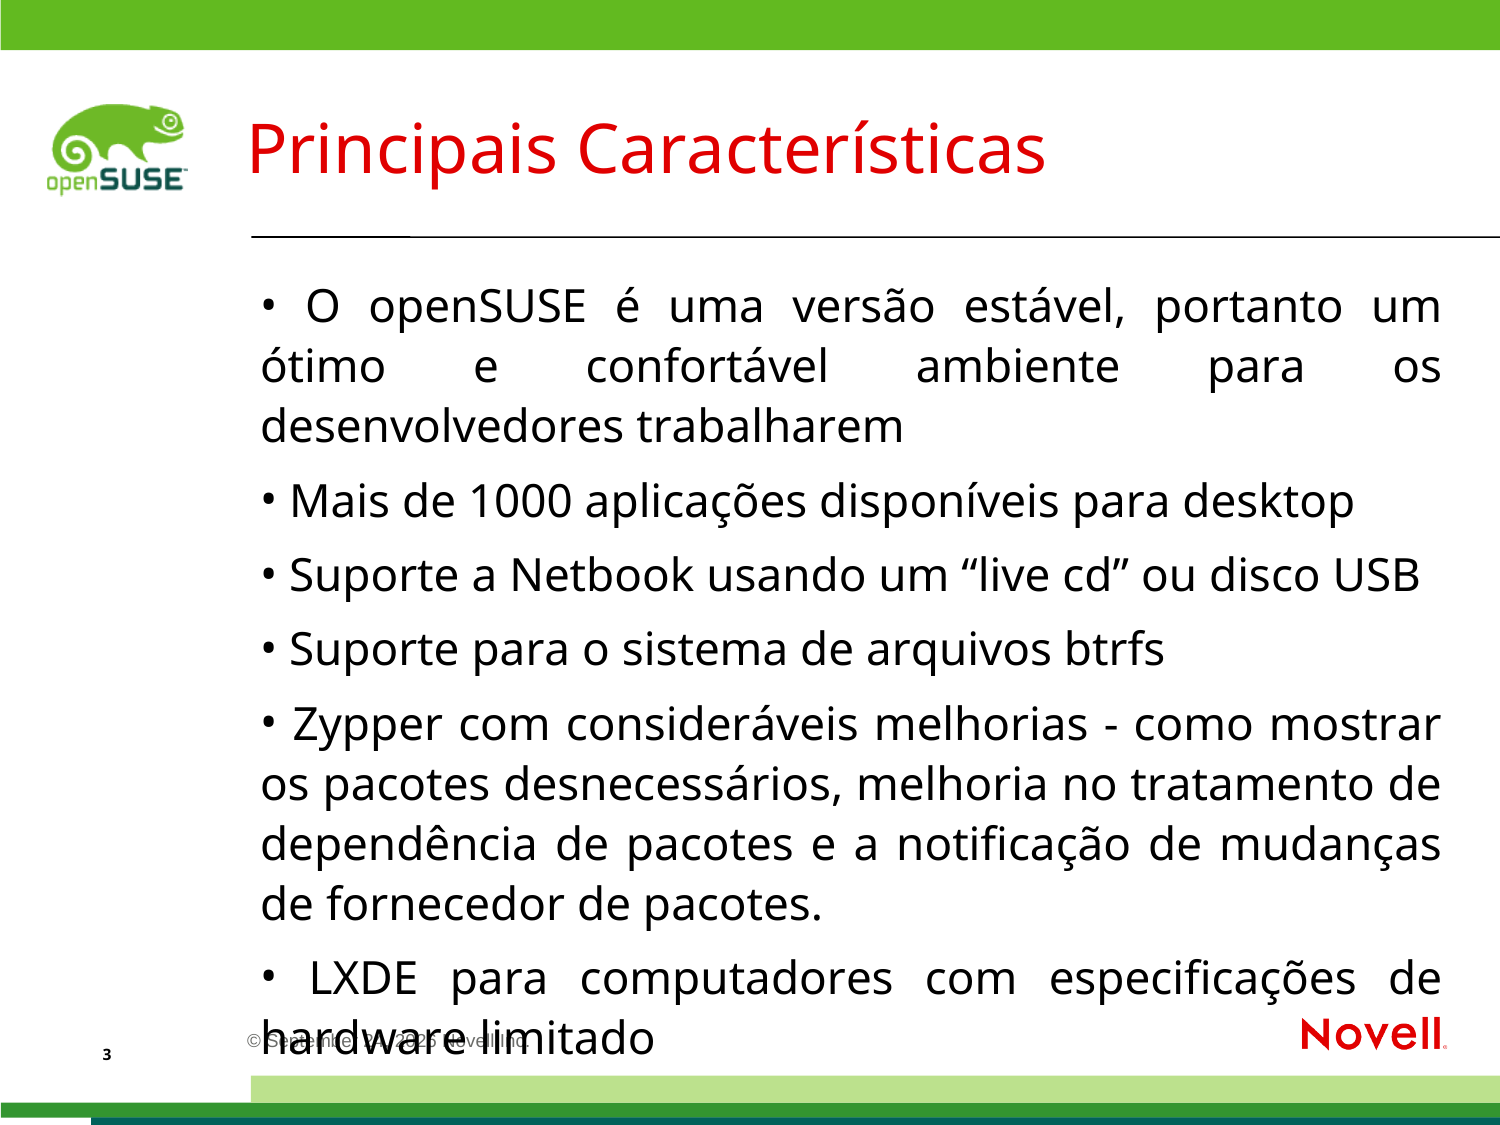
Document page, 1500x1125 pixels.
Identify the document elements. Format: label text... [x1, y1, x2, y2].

picture [47, 104, 188, 197]
list O openSUSE é uma versão estável, portanto um ótimo e confortável ambiente para os desenvolvedores trabalharem Mais de 1000 aplicações disponíveis para desktop Suporte a Netbook usando um “live cd” ou disco USB Suporte para o sistema de arquivos btrfs Zypper com consideráveis melhorias - como mostrar os pacotes desnecessários, melhoria no tratamento de dependência de pacotes e a notificação de mudanças de fornecedor de pacotes. LXDE para computadores com especificações de hardware limitado [245, 267, 1458, 1026]
title Principais Características [246, 60, 1409, 239]
picture [1295, 1026, 1453, 1056]
